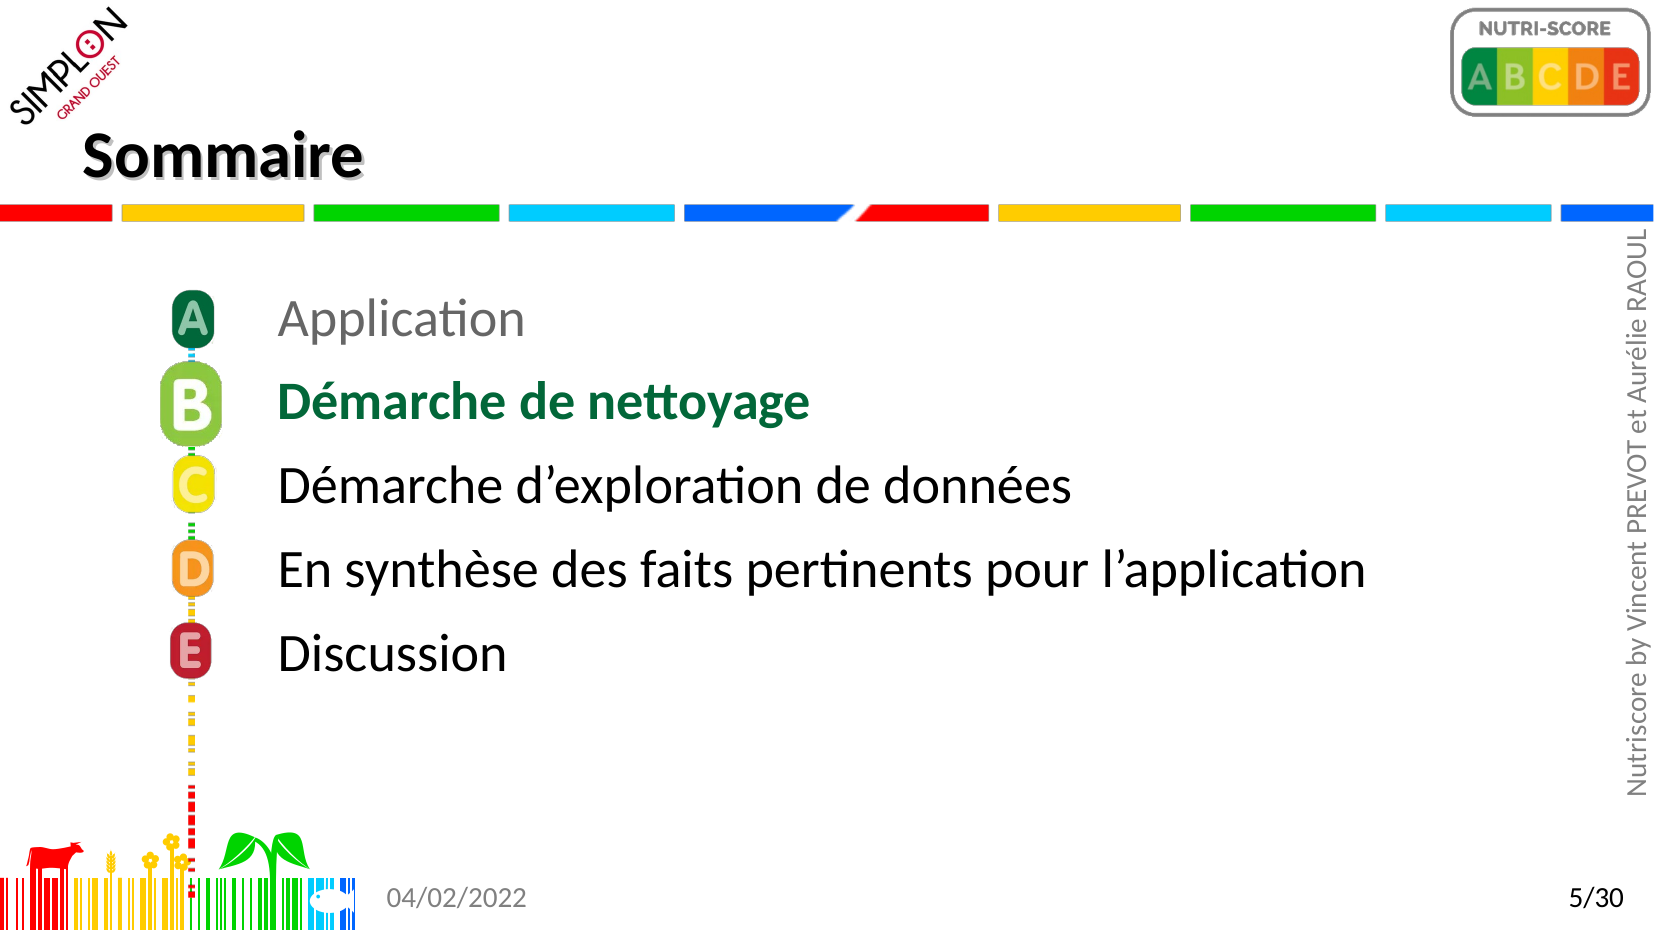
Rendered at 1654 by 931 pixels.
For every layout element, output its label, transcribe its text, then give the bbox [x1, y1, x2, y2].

picture [0, 357, 355, 930]
title Sommaire [82, 108, 1571, 213]
picture [1448, 4, 1654, 119]
list Application Démarche de nettoyage Démarche d’exploration de données En synthèse des faits pertinents pour l’application Discussion [206, 295, 1577, 827]
picture [2, 2, 147, 147]
picture [0, 200, 1654, 225]
picture [171, 289, 215, 349]
